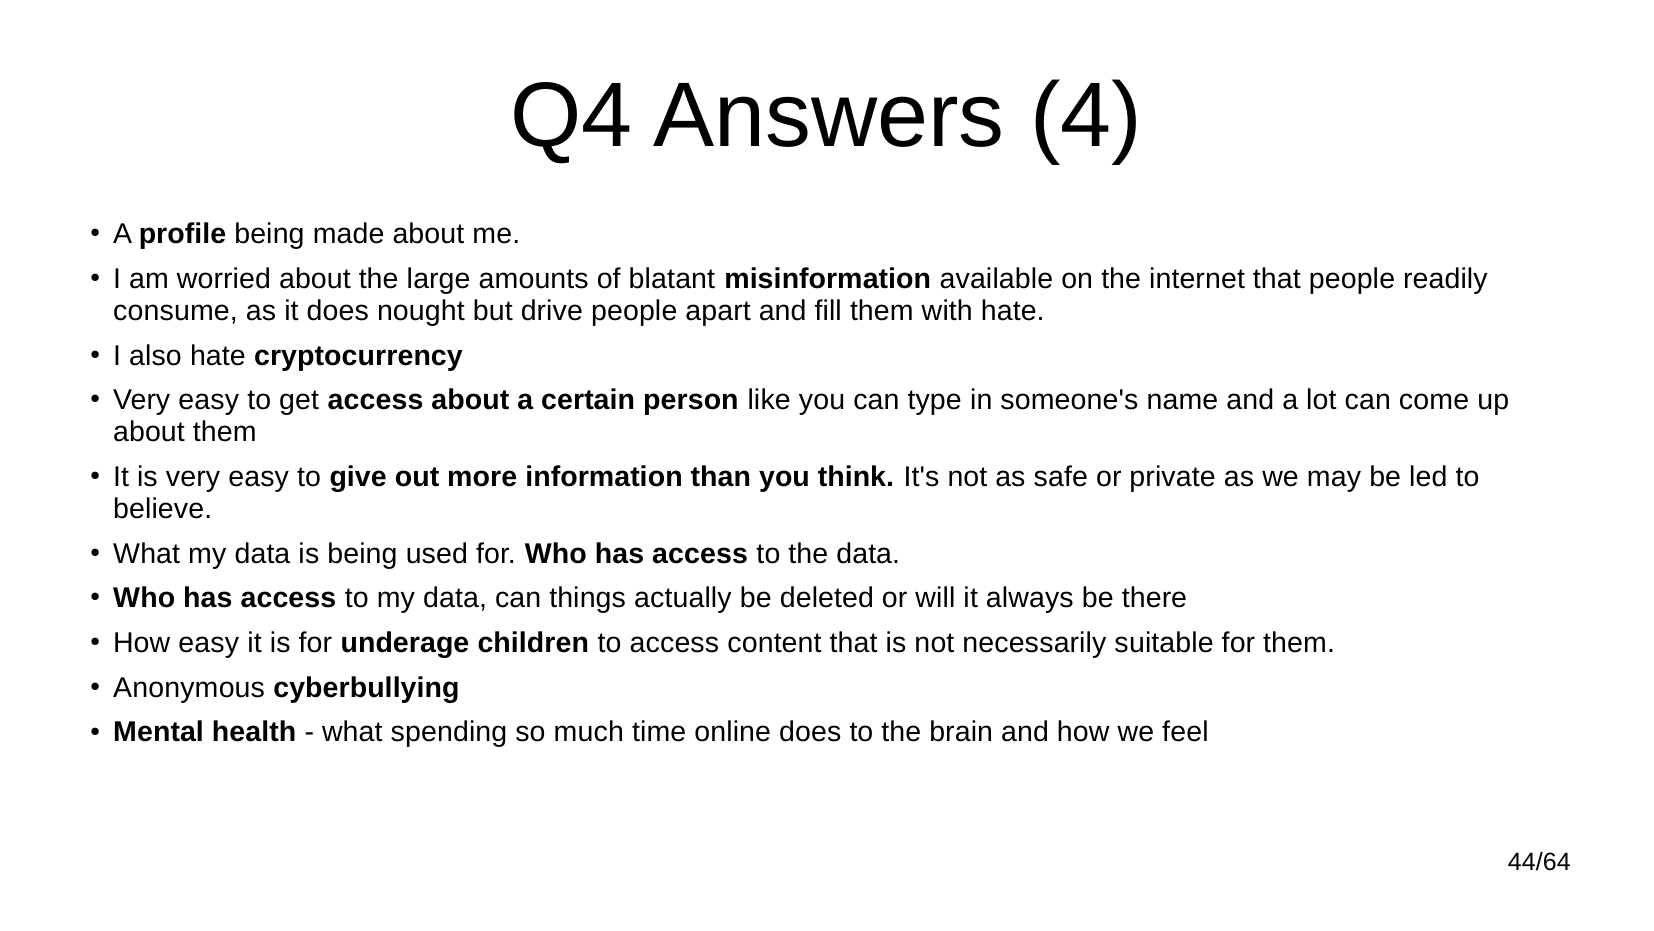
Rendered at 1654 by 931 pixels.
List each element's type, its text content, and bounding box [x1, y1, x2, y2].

list A profile being made about me. I am worried about the large amounts of blatant misinformation available on the internet that people readily consume, as it does nought but drive people apart and fill them with hate. I also hate cryptocurrency Very easy to get access about a certain person like you can type in someone's name and a lot can come up about them It is very easy to give out more information than you think. It's not as safe or private as we may be led to believe. What my data is being used for. Who has access to the data. Who has access to my data, can things actually be deleted or will it always be there How easy it is for underage children to access content that is not necessarily suitable for them. Anonymous cyberbullying Mental health - what spending so much time online does to the brain and how we feel [82, 217, 1571, 758]
title Q4 Answers (4) [82, 37, 1571, 193]
